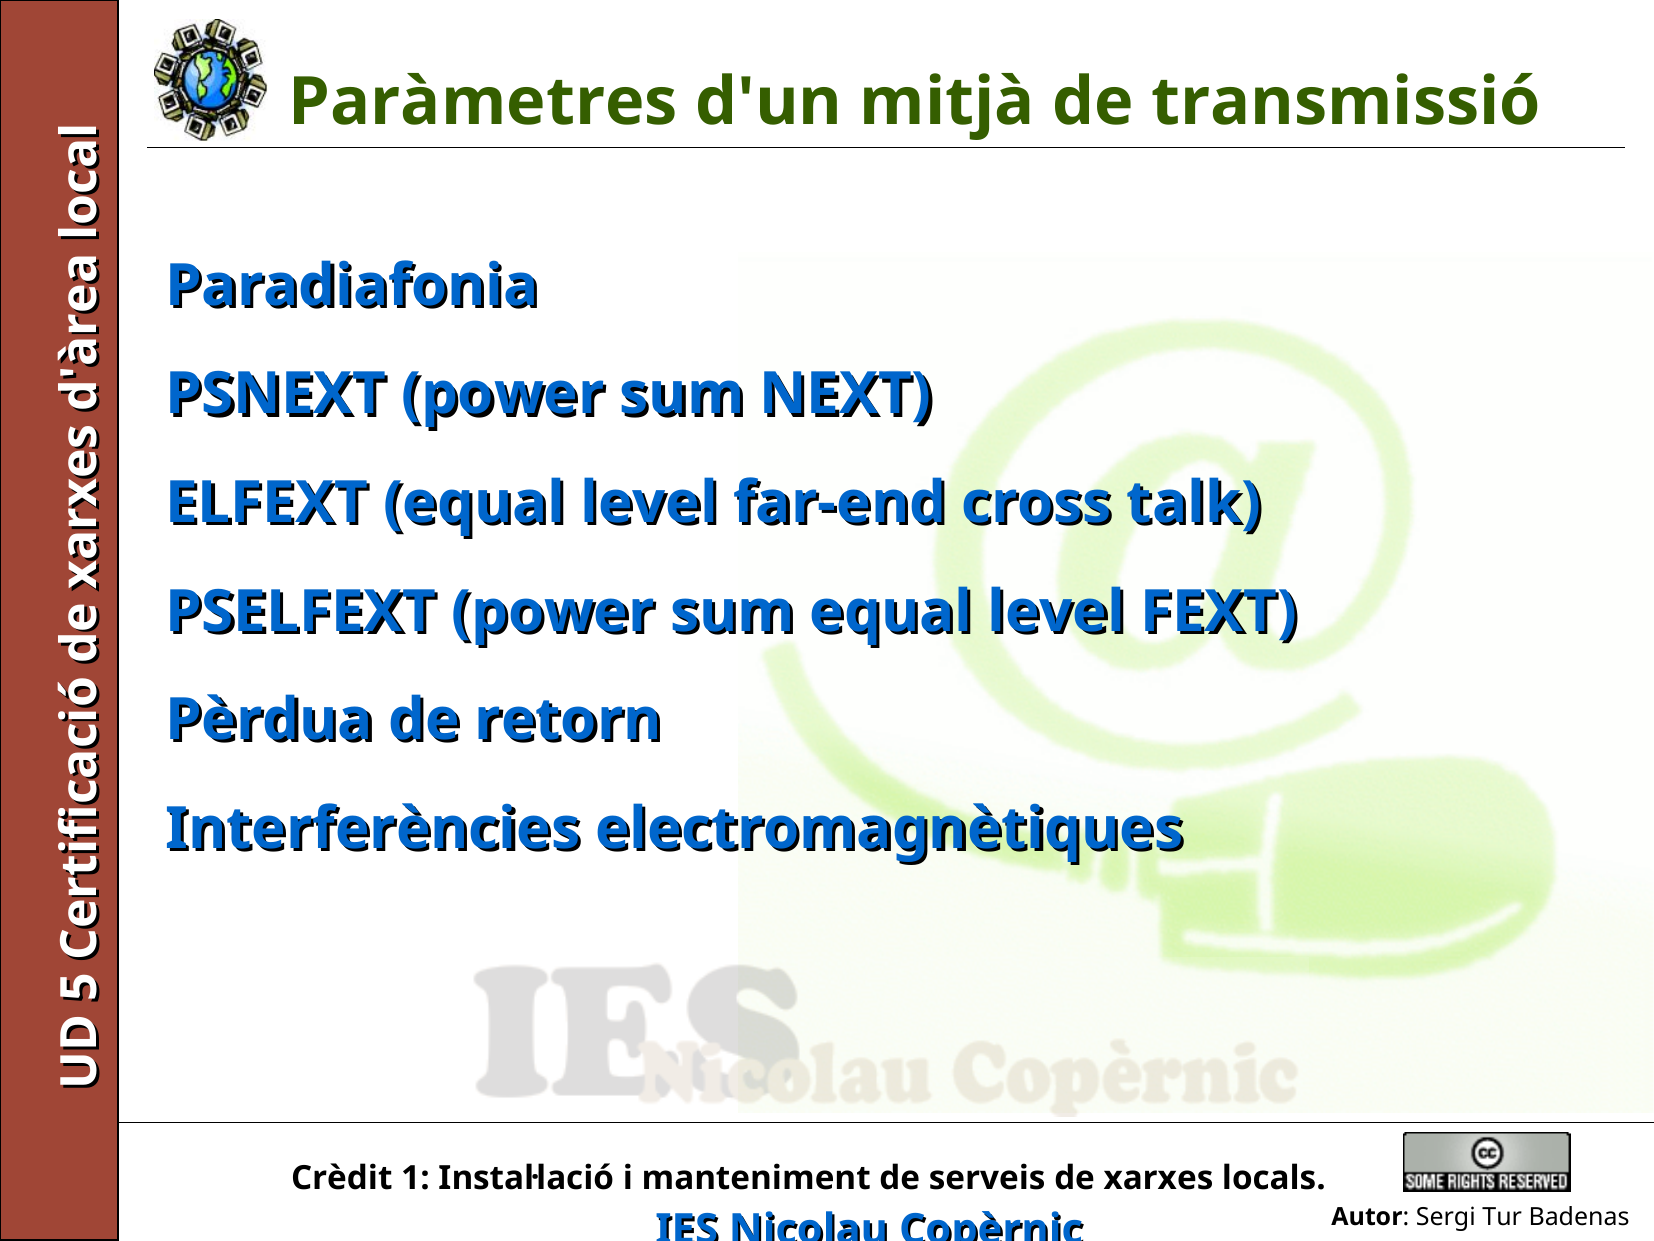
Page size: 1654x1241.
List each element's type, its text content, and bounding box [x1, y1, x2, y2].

list Paradiafonia PSNEXT (power sum NEXT) ELFEXT (equal level far-end cross talk) PSELFEXT (power sum equal level FEXT) Pèrdua de retorn Interferències electromagnètiques [147, 242, 1636, 1093]
picture [154, 19, 268, 142]
picture [466, 252, 1654, 1117]
picture [1403, 1132, 1571, 1192]
title Paràmetres d'un mitjà de transmissió [171, 49, 1654, 148]
